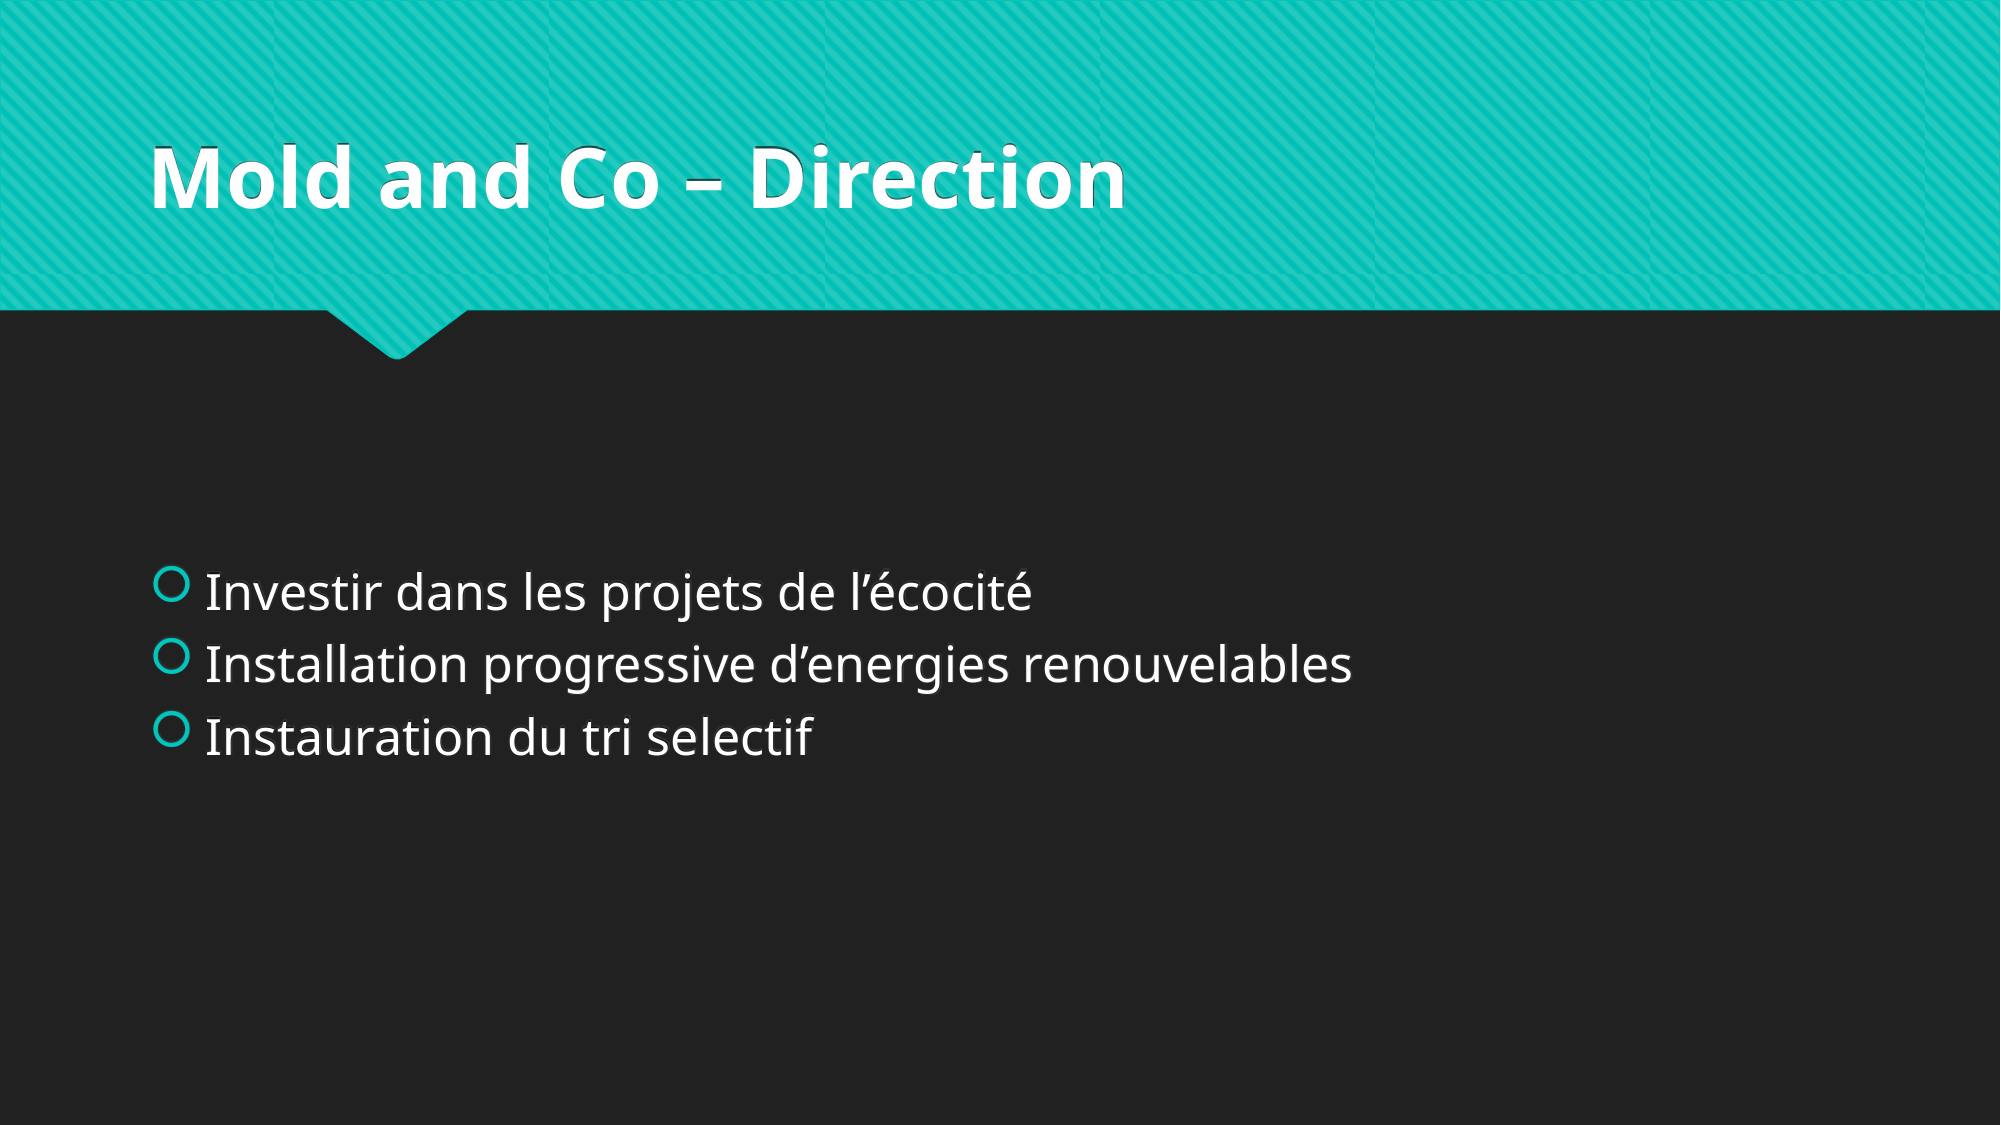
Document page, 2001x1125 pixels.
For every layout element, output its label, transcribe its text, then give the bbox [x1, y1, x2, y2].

title Mold and Co – Direction [132, 73, 1868, 233]
list Investir dans les projets de l’écocité Installation progressive d’energies renouvelables Instauration du tri selectif [134, 364, 1866, 962]
